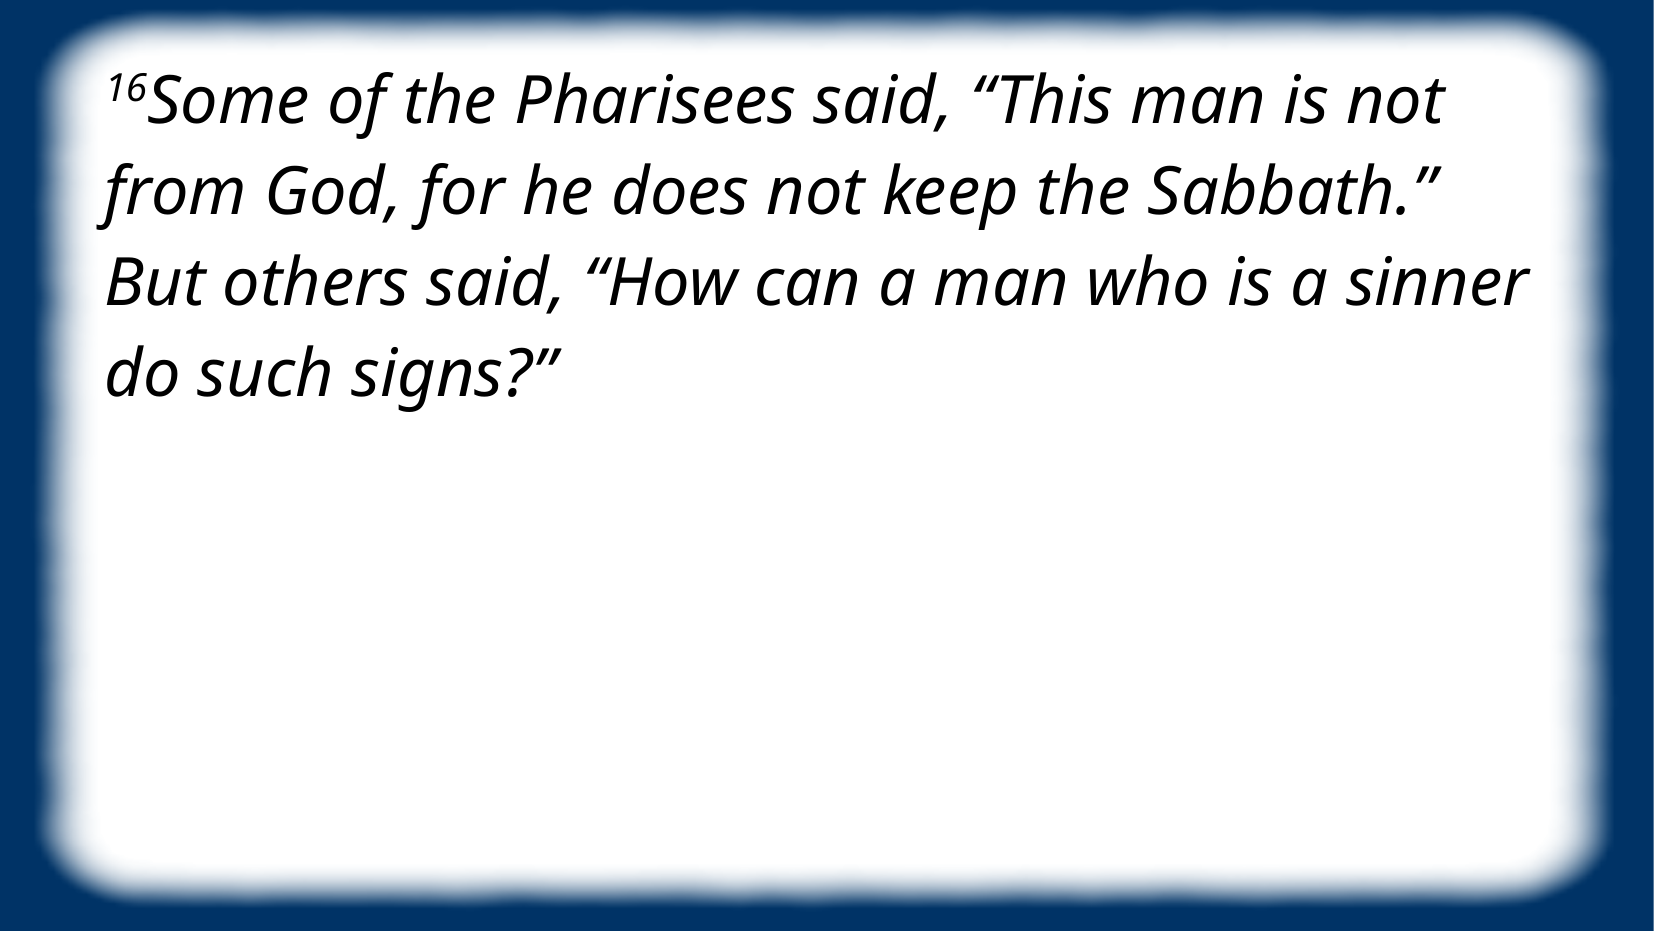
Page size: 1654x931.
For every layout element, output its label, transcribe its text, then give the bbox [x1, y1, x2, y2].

text_box 16Some of the Pharisees said, “This man is not from God, for he does not keep the Sabbath.” But others said, “How can a man who is a sinner do such signs?” [90, 45, 1561, 415]
picture [0, 0, 1654, 931]
